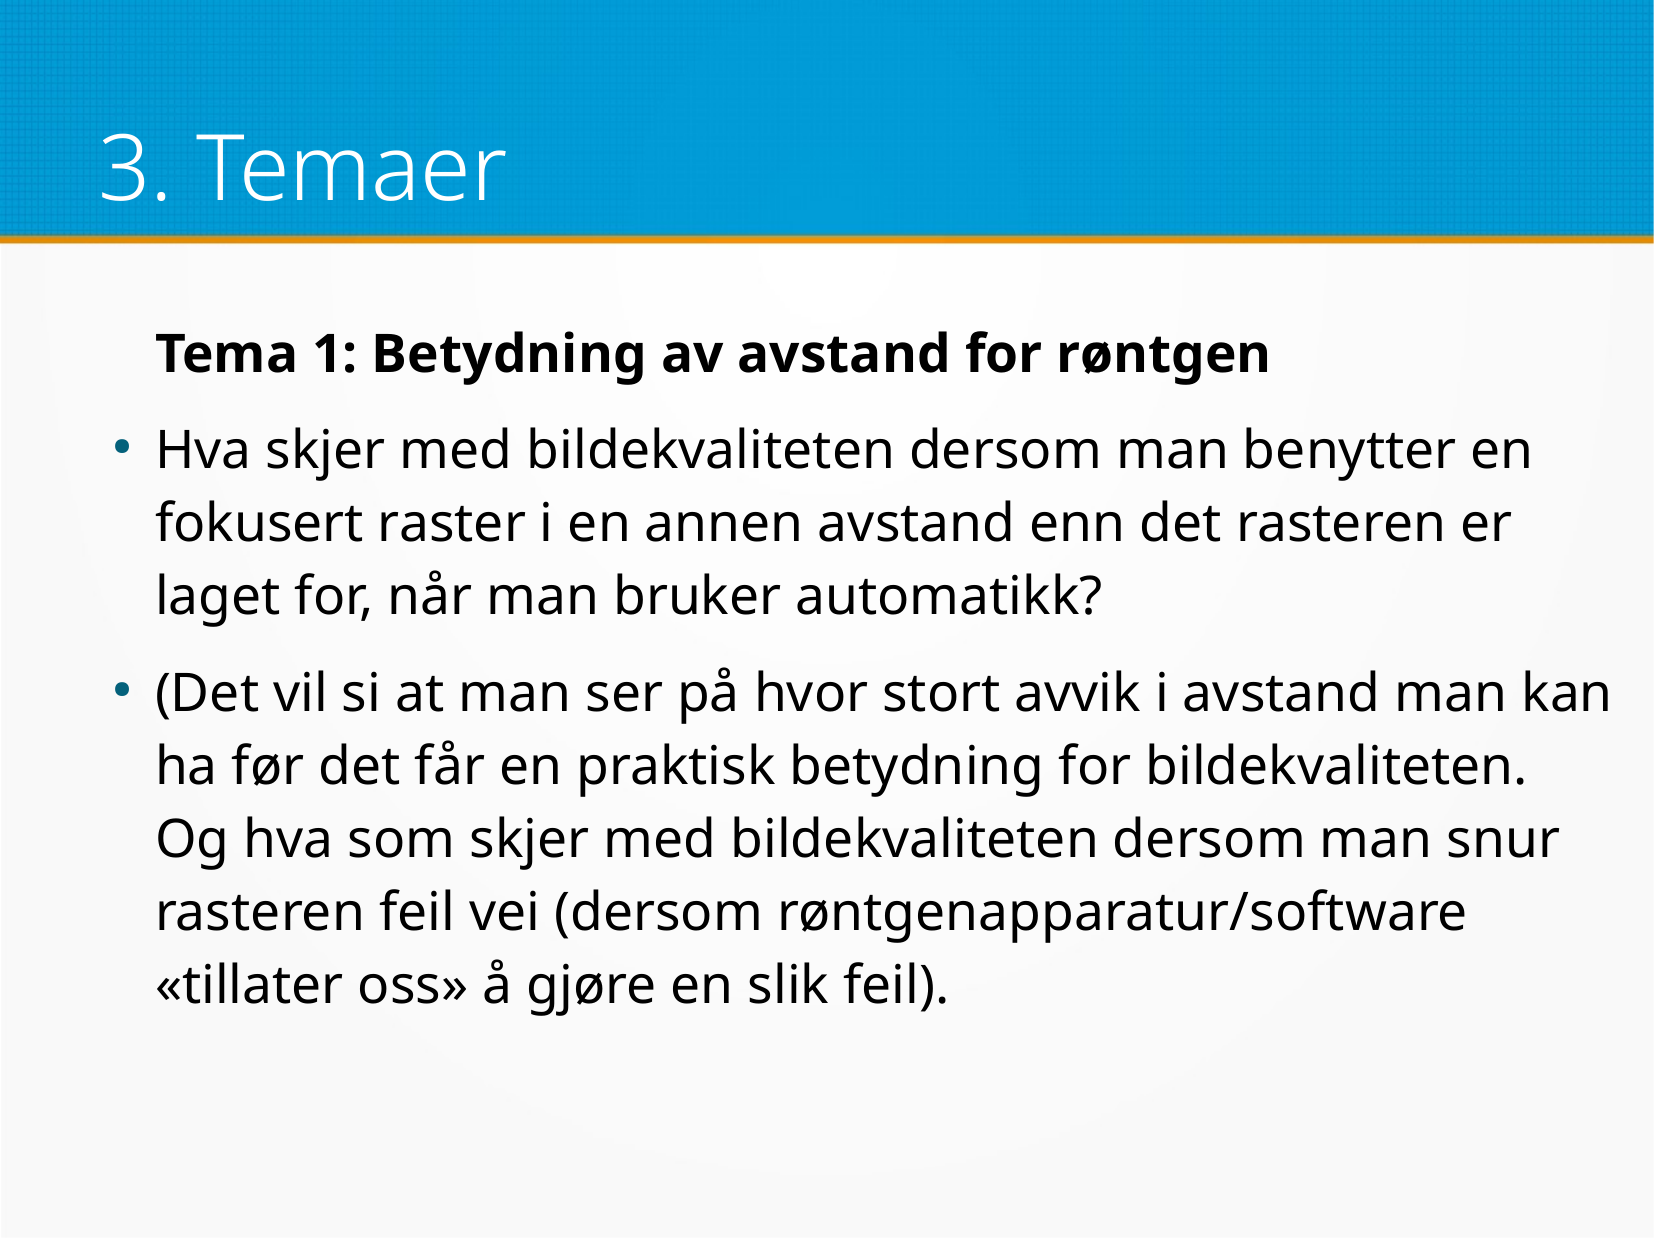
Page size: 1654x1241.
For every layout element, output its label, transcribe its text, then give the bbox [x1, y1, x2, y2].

title 3. Temaer [98, 19, 1654, 227]
picture [0, 233, 1654, 1241]
list Tema 1: Betydning av avstand for røntgen Hva skjer med bildekvaliteten dersom man benytter en fokusert raster i en annen avstand enn det rasteren er laget for, når man bruker automatikk? (Det vil si at man ser på hvor stort avvik i avstand man kan ha før det får en praktisk betydning for bildekvaliteten. Og hva som skjer med bildekvaliteten dersom man snur rasteren feil vei (dersom røntgenapparatur/software «tillater oss» å gjøre en slik feil). [98, 315, 1619, 1081]
